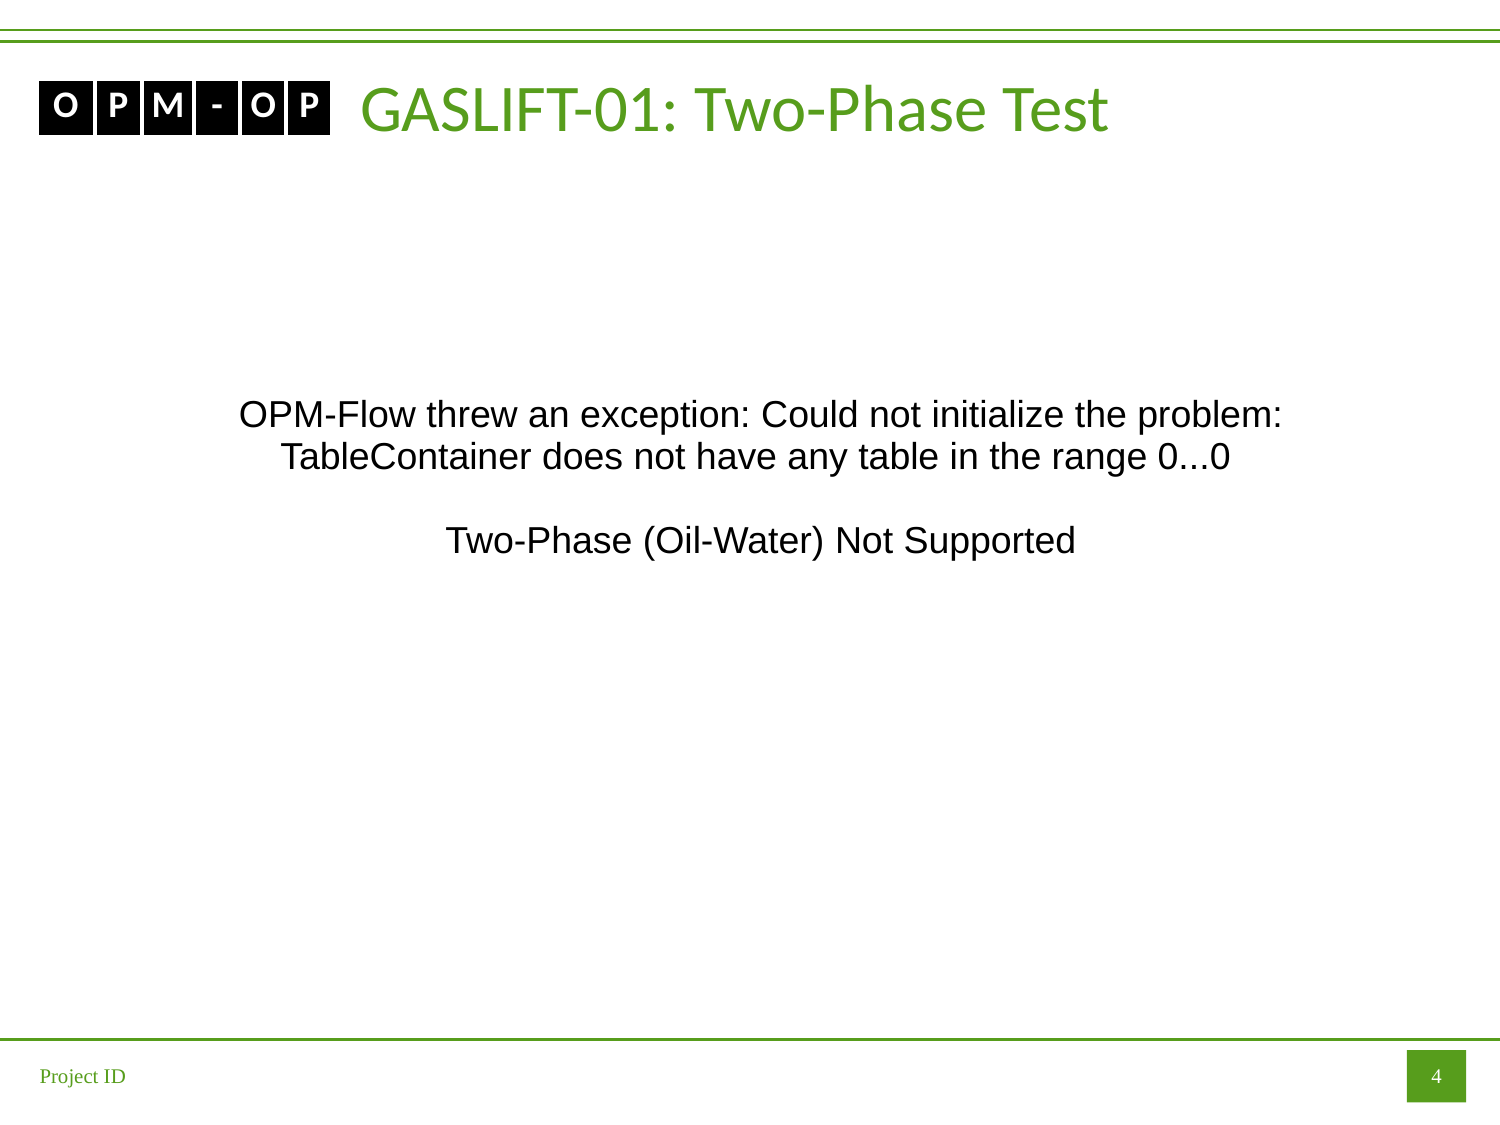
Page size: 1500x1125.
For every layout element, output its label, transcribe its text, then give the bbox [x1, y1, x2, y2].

text_box OPM-Flow threw an exception: Could not initialize the problem: TableContainer does not have any table in the range 0...0 Two-Phase (Oil-Water) Not Supported [127, 385, 1395, 569]
title GASLIFT-01: Two-Phase Test [360, 77, 1425, 153]
